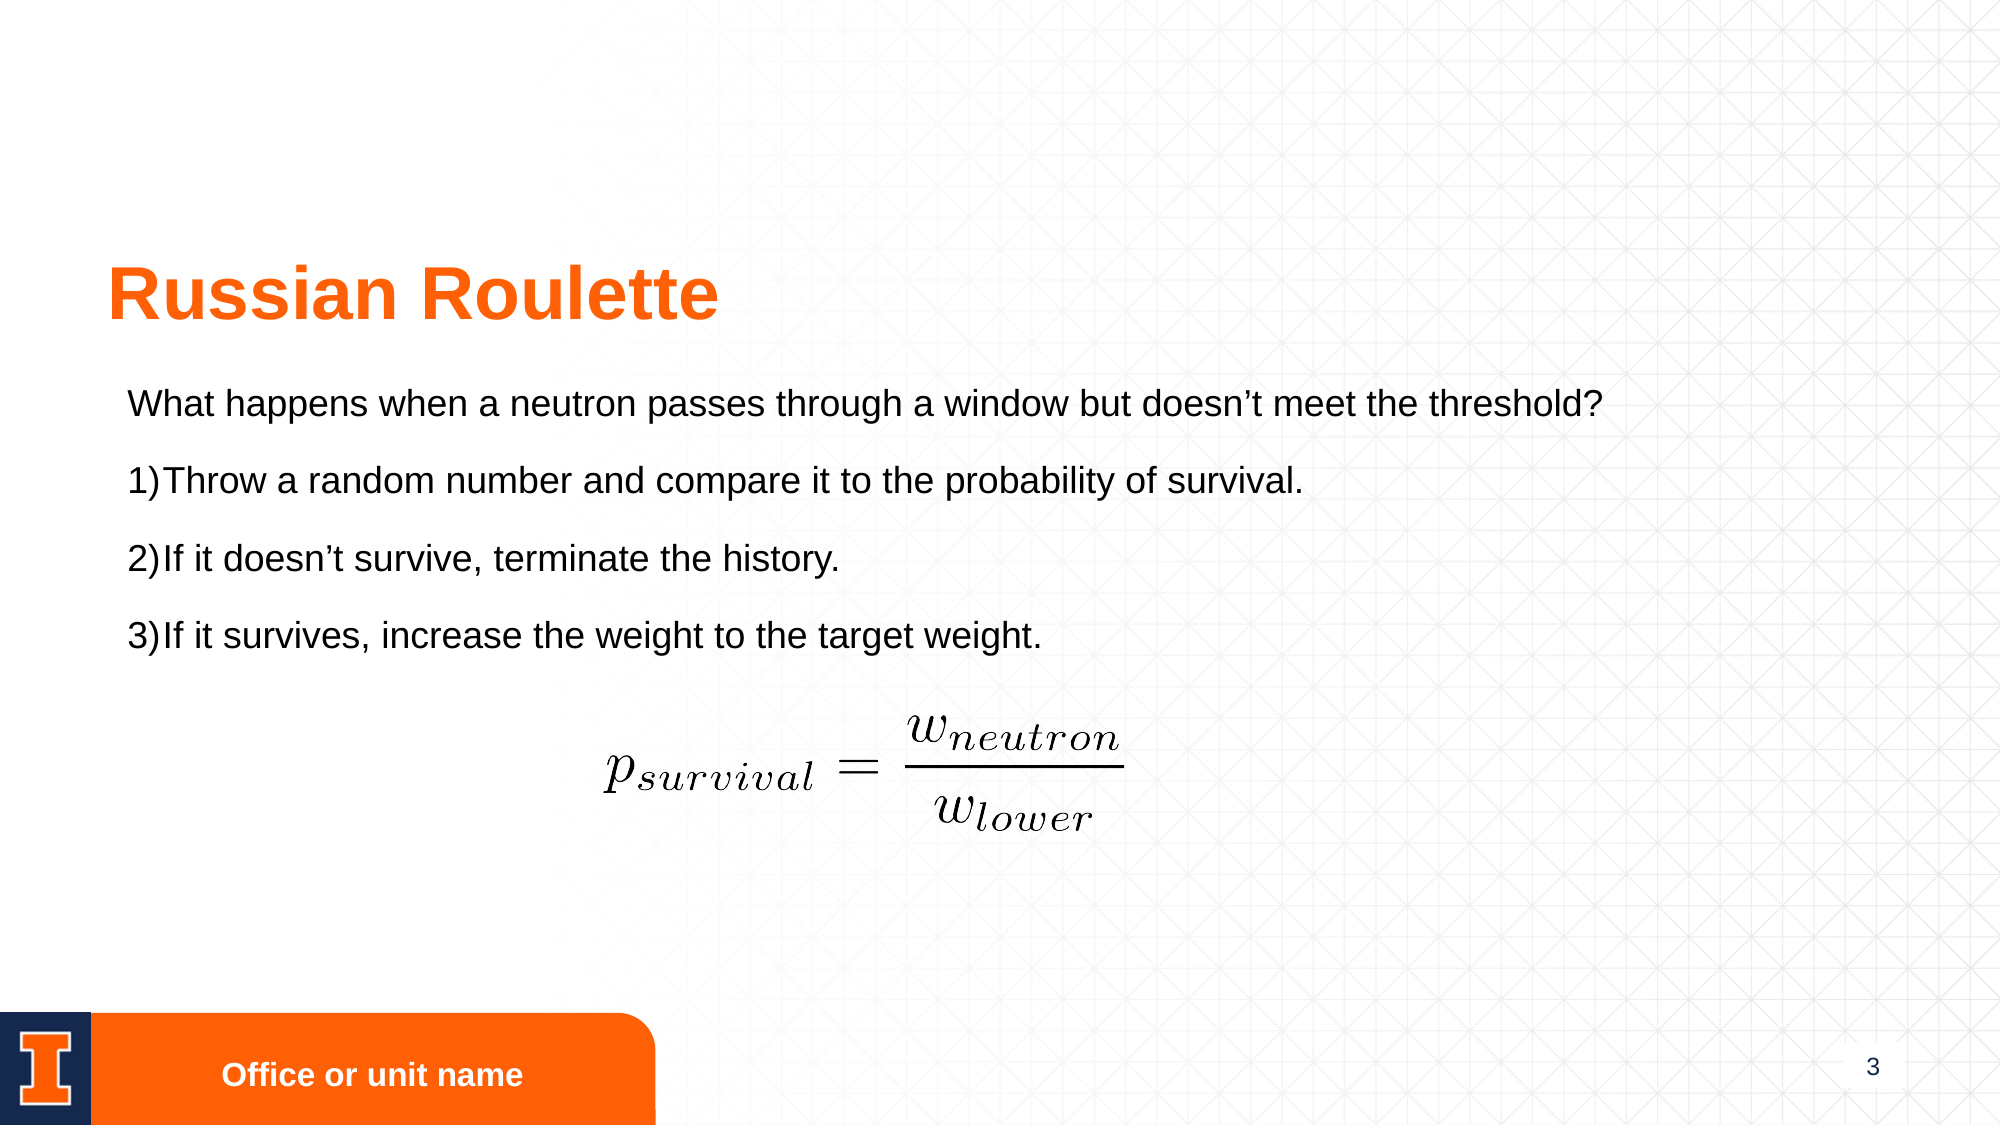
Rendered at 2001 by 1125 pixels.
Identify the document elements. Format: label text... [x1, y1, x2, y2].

text_box What happens when a neutron passes through a window but doesn’t meet the threshold? Throw a random number and compare it to the probability of survival. If it doesn’t survive, terminate the history. If it survives, increase the weight to the target weight. [112, 375, 1688, 938]
picture [0, 0, 2001, 1125]
title Russian Roulette [93, 246, 1234, 343]
